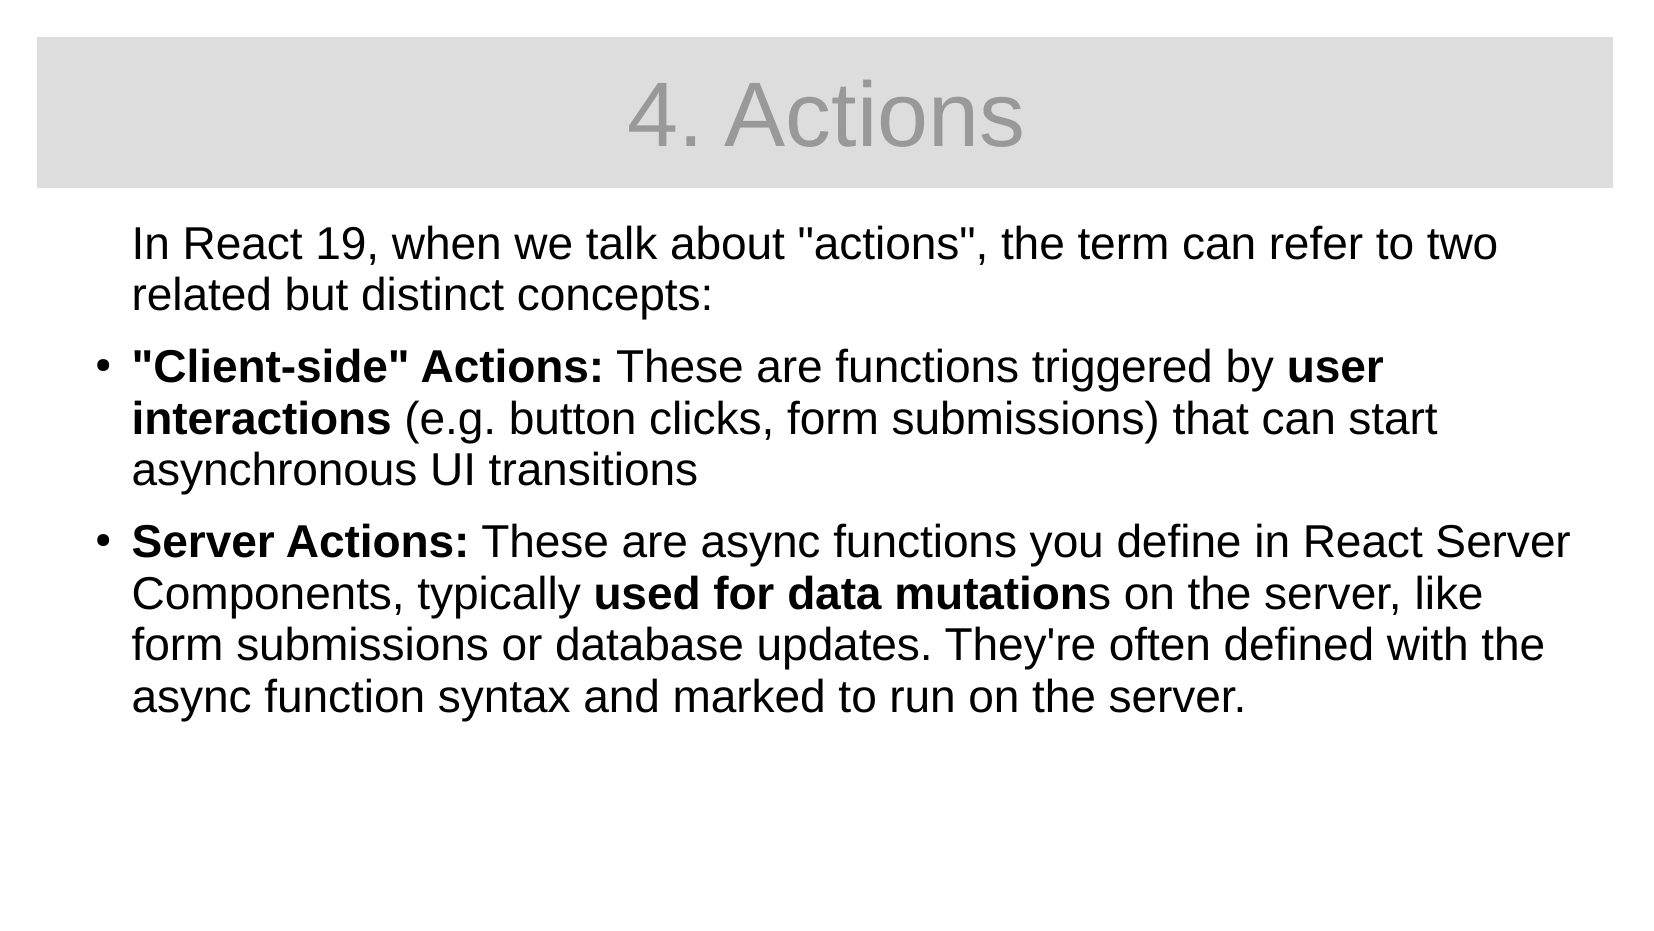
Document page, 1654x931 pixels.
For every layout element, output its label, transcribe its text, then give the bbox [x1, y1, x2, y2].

title 4. Actions [82, 37, 1571, 193]
text_box [37, 37, 82, 188]
list In React 19, when we talk about "actions", the term can refer to two related but distinct concepts: "Client-side" Actions: These are functions triggered by user interactions (e.g. button clicks, form submissions) that can start asynchronous UI transitions Server Actions: These are async functions you define in React Server Components, typically used for data mutations on the server, like form submissions or database updates. They're often defined with the async function syntax and marked to run on the server. [82, 217, 1571, 758]
text_box [1571, 37, 1613, 188]
